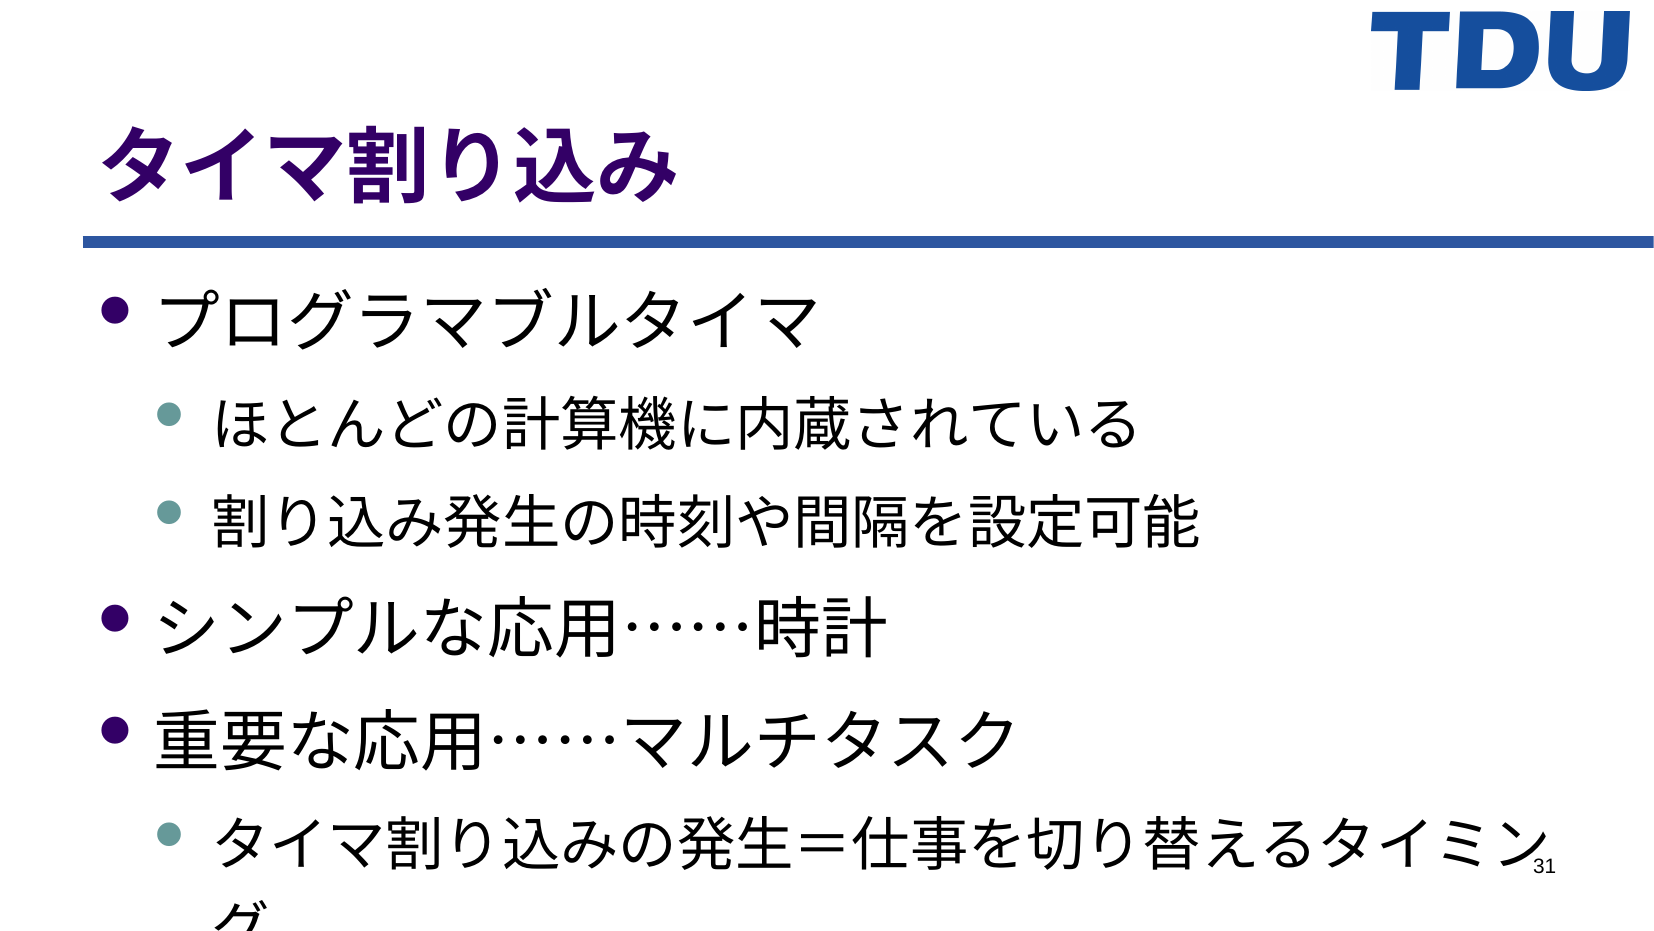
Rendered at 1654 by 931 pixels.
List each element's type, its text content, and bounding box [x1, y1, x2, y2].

title タイマ割り込み [82, 51, 1571, 228]
list プログラマブルタイマ ほとんどの計算機に内蔵されている 割り込み発生の時刻や間隔を設定可能 シンプルな応用……時計 重要な応用……マルチタスク タイマ割り込みの発生＝仕事を切り替えるタイミング 詳しくは次回以降！ [82, 259, 1571, 827]
picture [1371, 11, 1630, 91]
